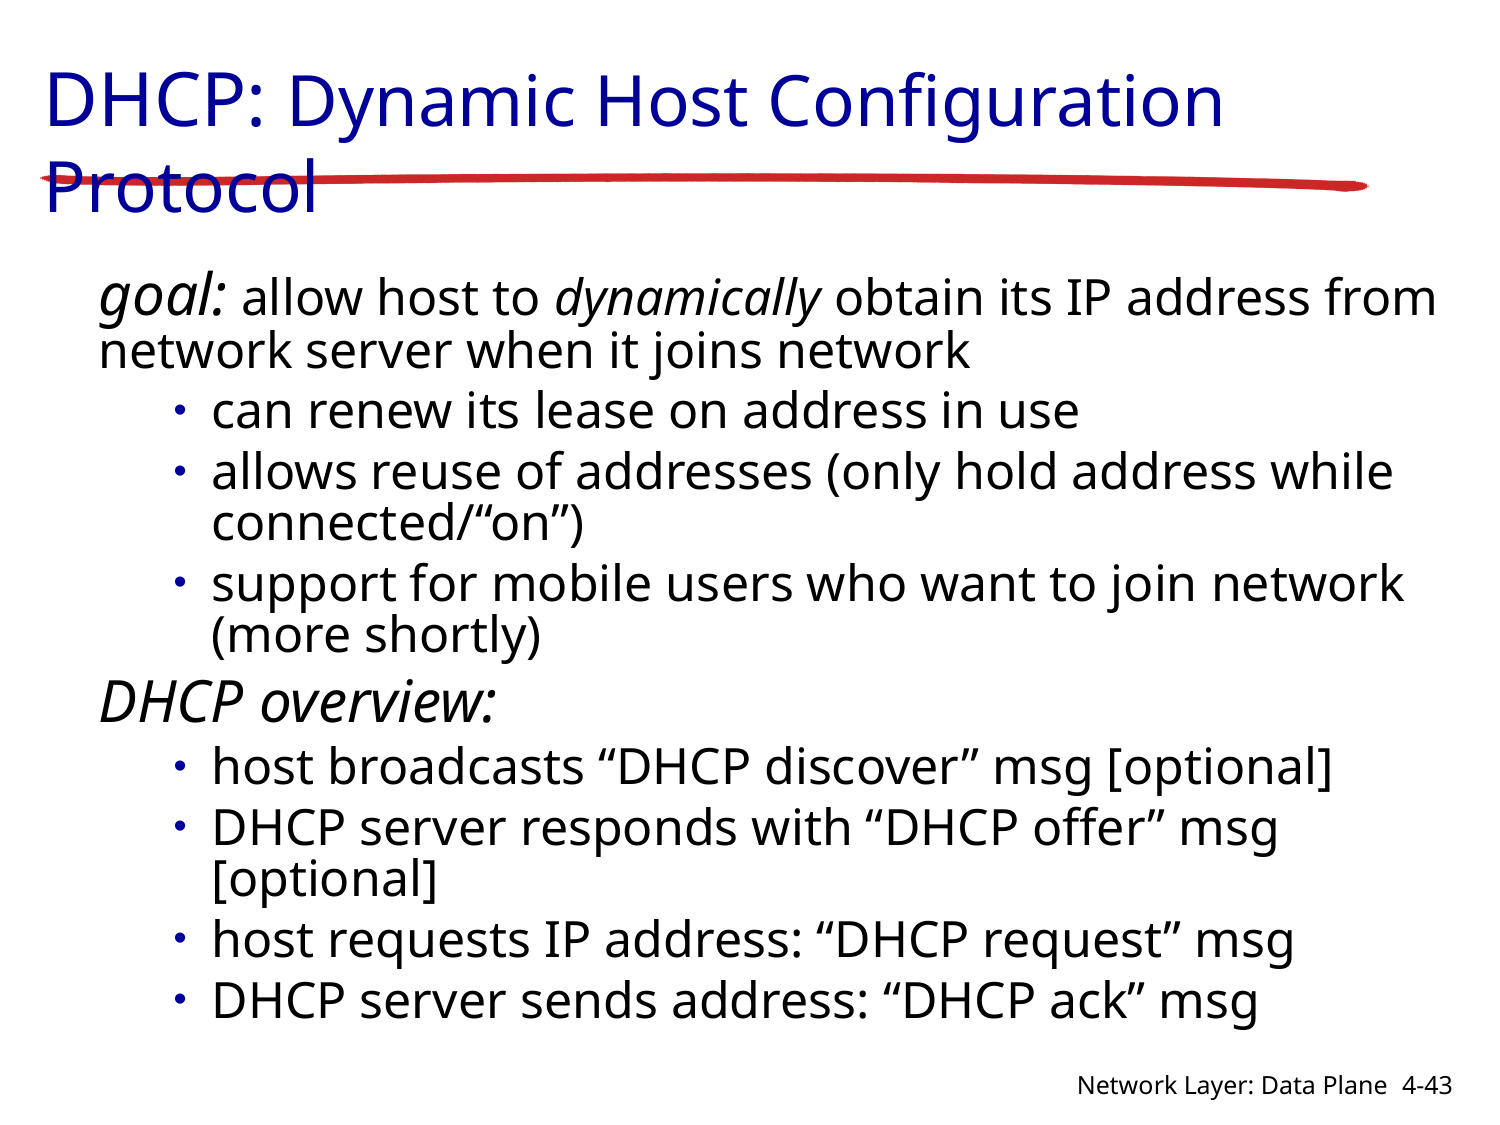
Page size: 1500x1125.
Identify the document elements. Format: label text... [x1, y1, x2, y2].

title DHCP: Dynamic Host Configuration Protocol [29, 43, 1478, 232]
list goal: allow host to dynamically obtain its IP address from network server when it joins network can renew its lease on address in use allows reuse of addresses (only hold address while connected/“on”) support for mobile users who want to join network (more shortly) DHCP overview: host broadcasts “DHCP discover” msg [optional] DHCP server responds with “DHCP offer” msg [optional] host requests IP address: “DHCP request” msg DHCP server sends address: “DHCP ack” msg [83, 260, 1500, 812]
footer Network Layer: Data Plane [1045, 1062, 1404, 1102]
slide_number 4-13 [1387, 1062, 1480, 1107]
